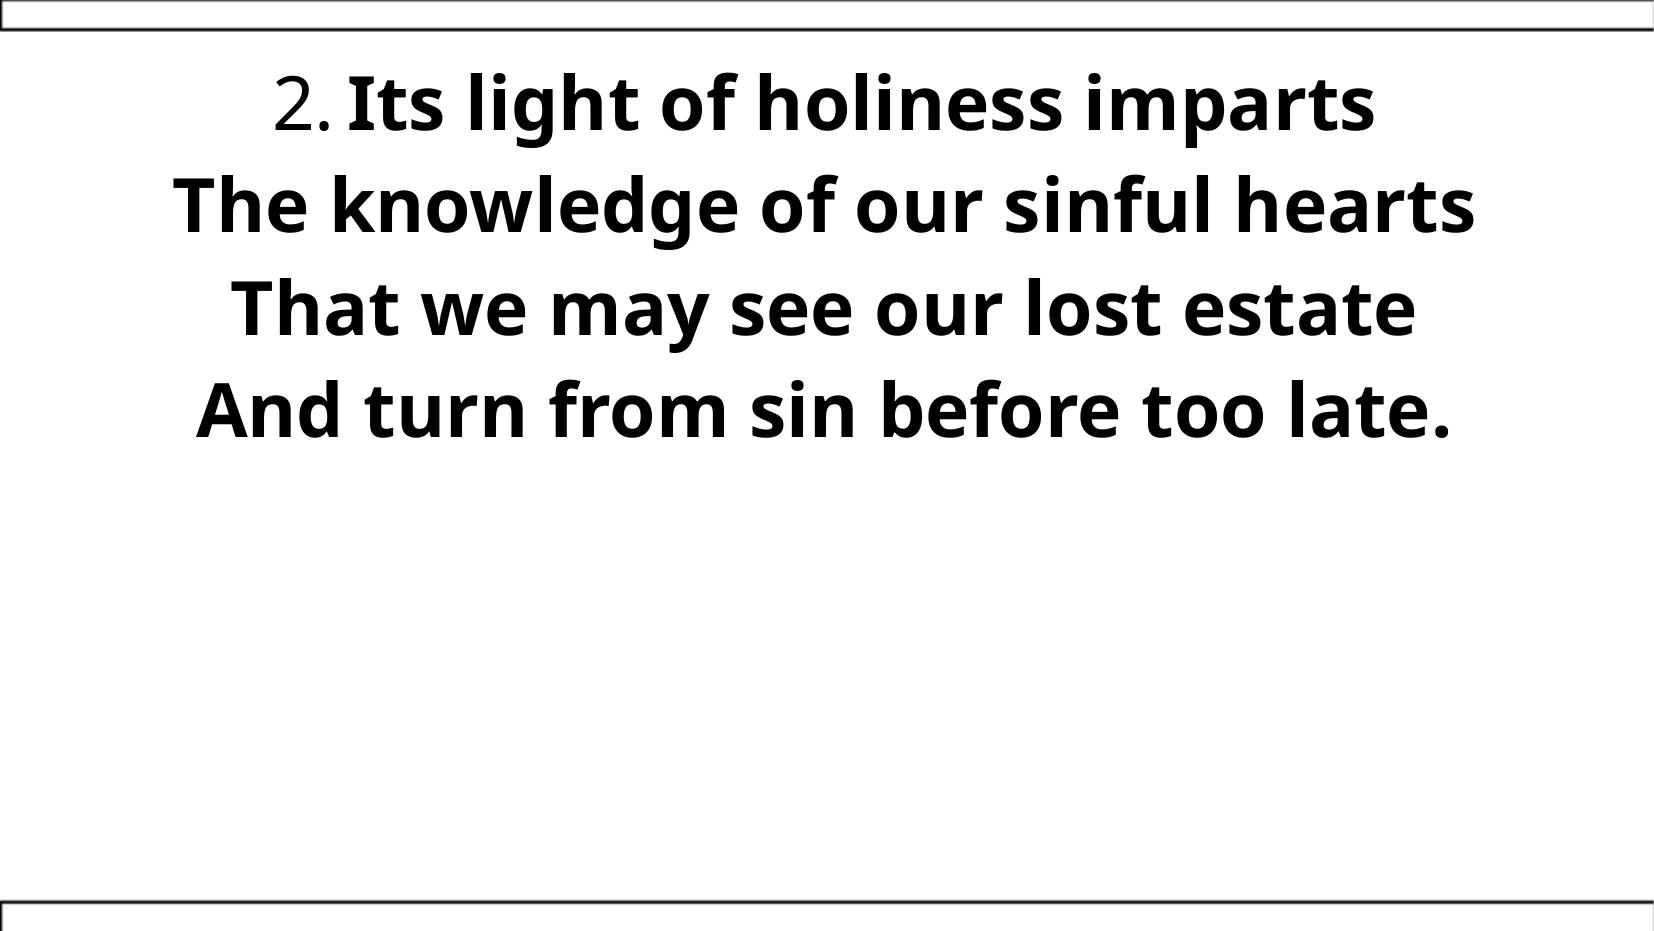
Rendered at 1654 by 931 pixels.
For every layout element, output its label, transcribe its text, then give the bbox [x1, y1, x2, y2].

text_box 2. Its light of holiness imparts The knowledge of our sinful hearts That we may see our lost estate And turn from sin before too late. [75, 42, 1576, 466]
picture [0, 0, 1654, 931]
